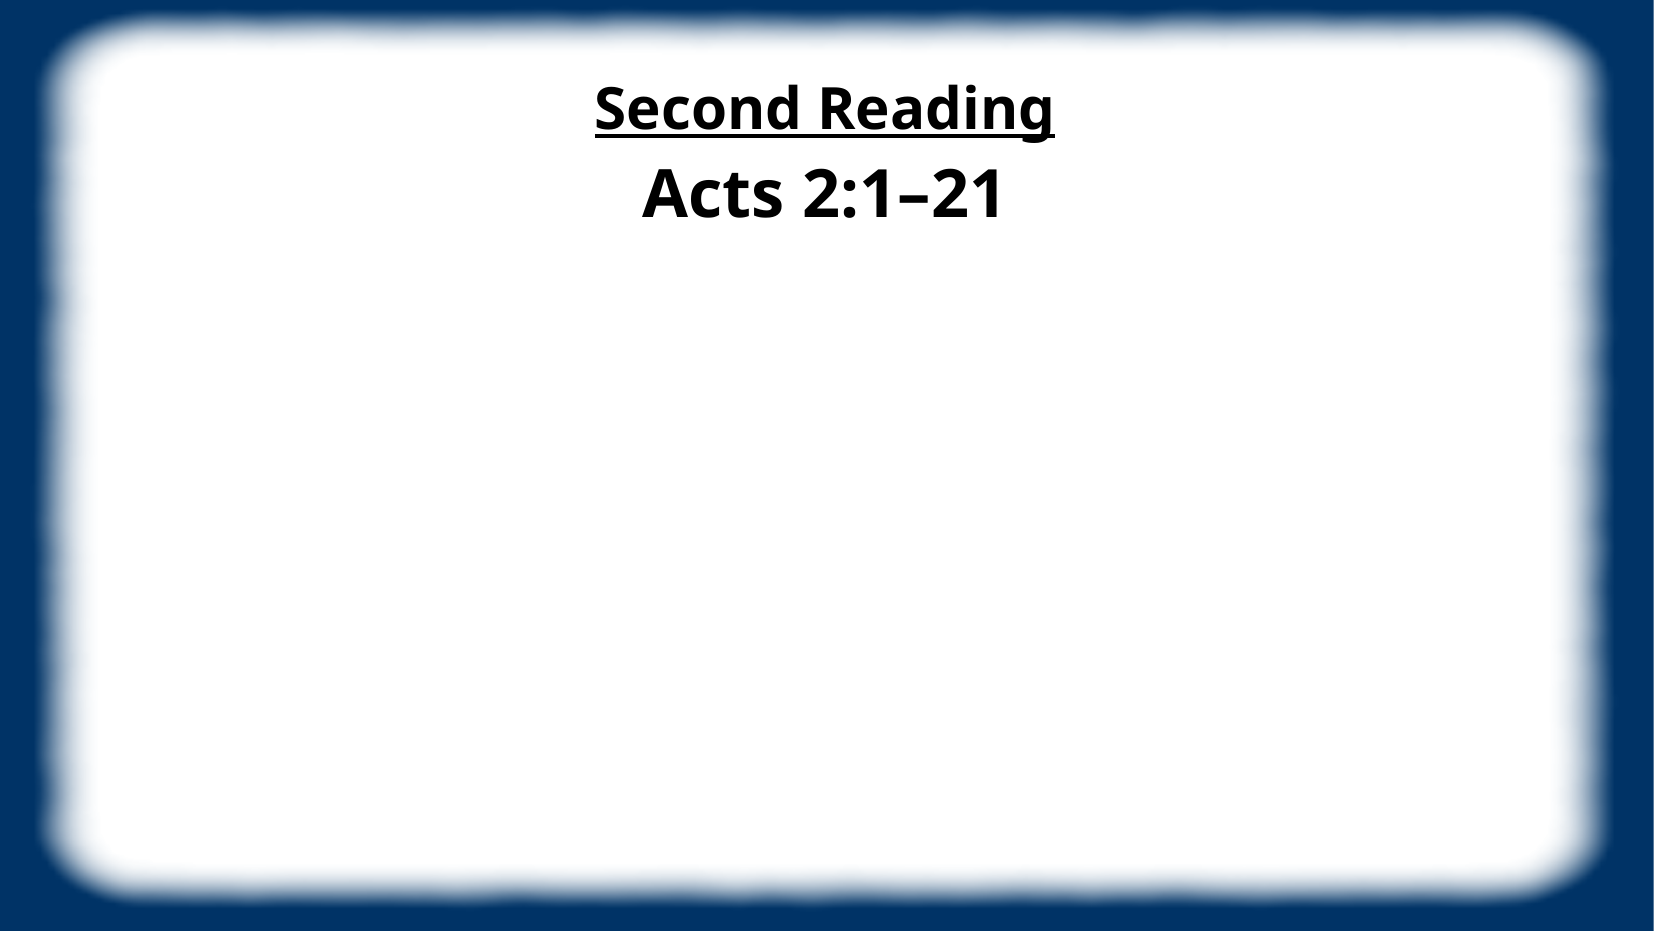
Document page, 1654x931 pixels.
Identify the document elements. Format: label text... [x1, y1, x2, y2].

text_box Second Reading Acts 2:1–21 [105, 60, 1546, 241]
picture [0, 0, 1654, 931]
